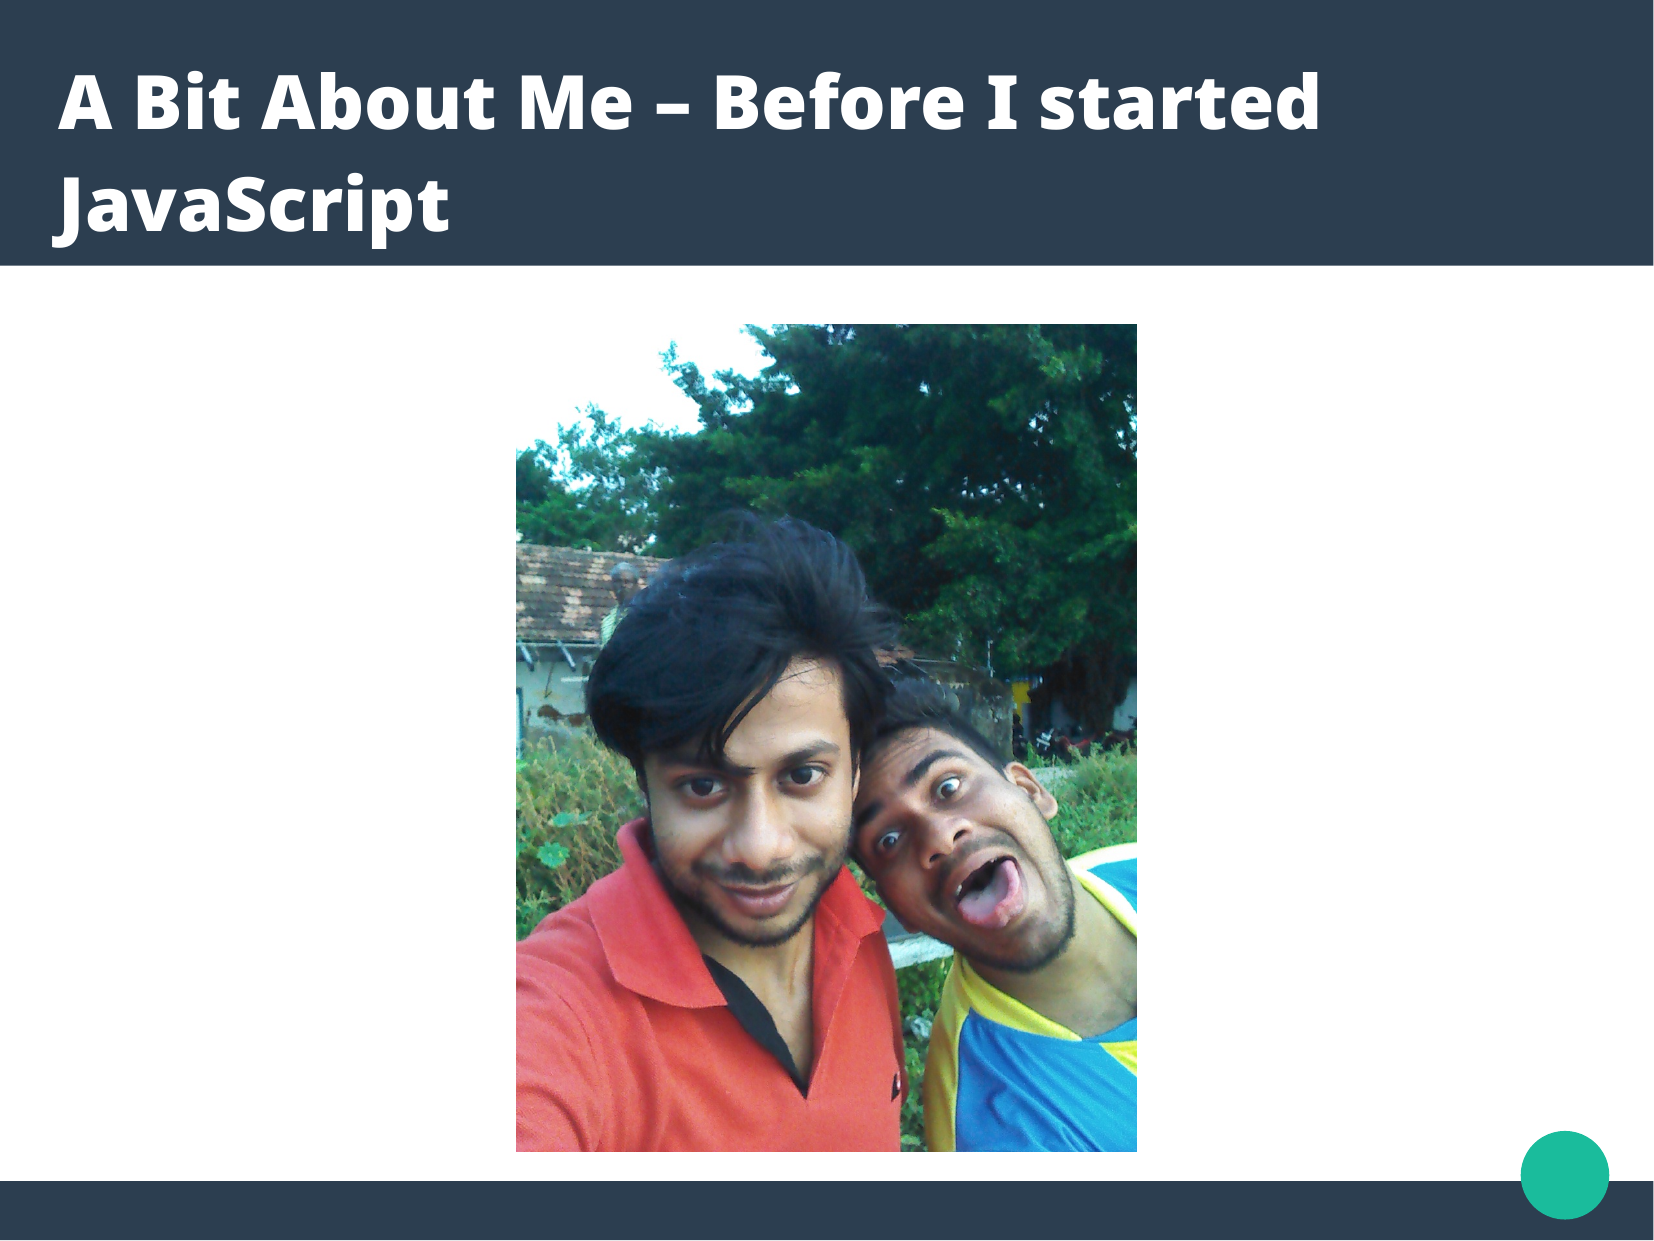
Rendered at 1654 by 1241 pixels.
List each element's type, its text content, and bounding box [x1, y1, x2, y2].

picture [516, 324, 1137, 1152]
title A Bit About Me – Before I started JavaScript [59, 49, 1595, 207]
